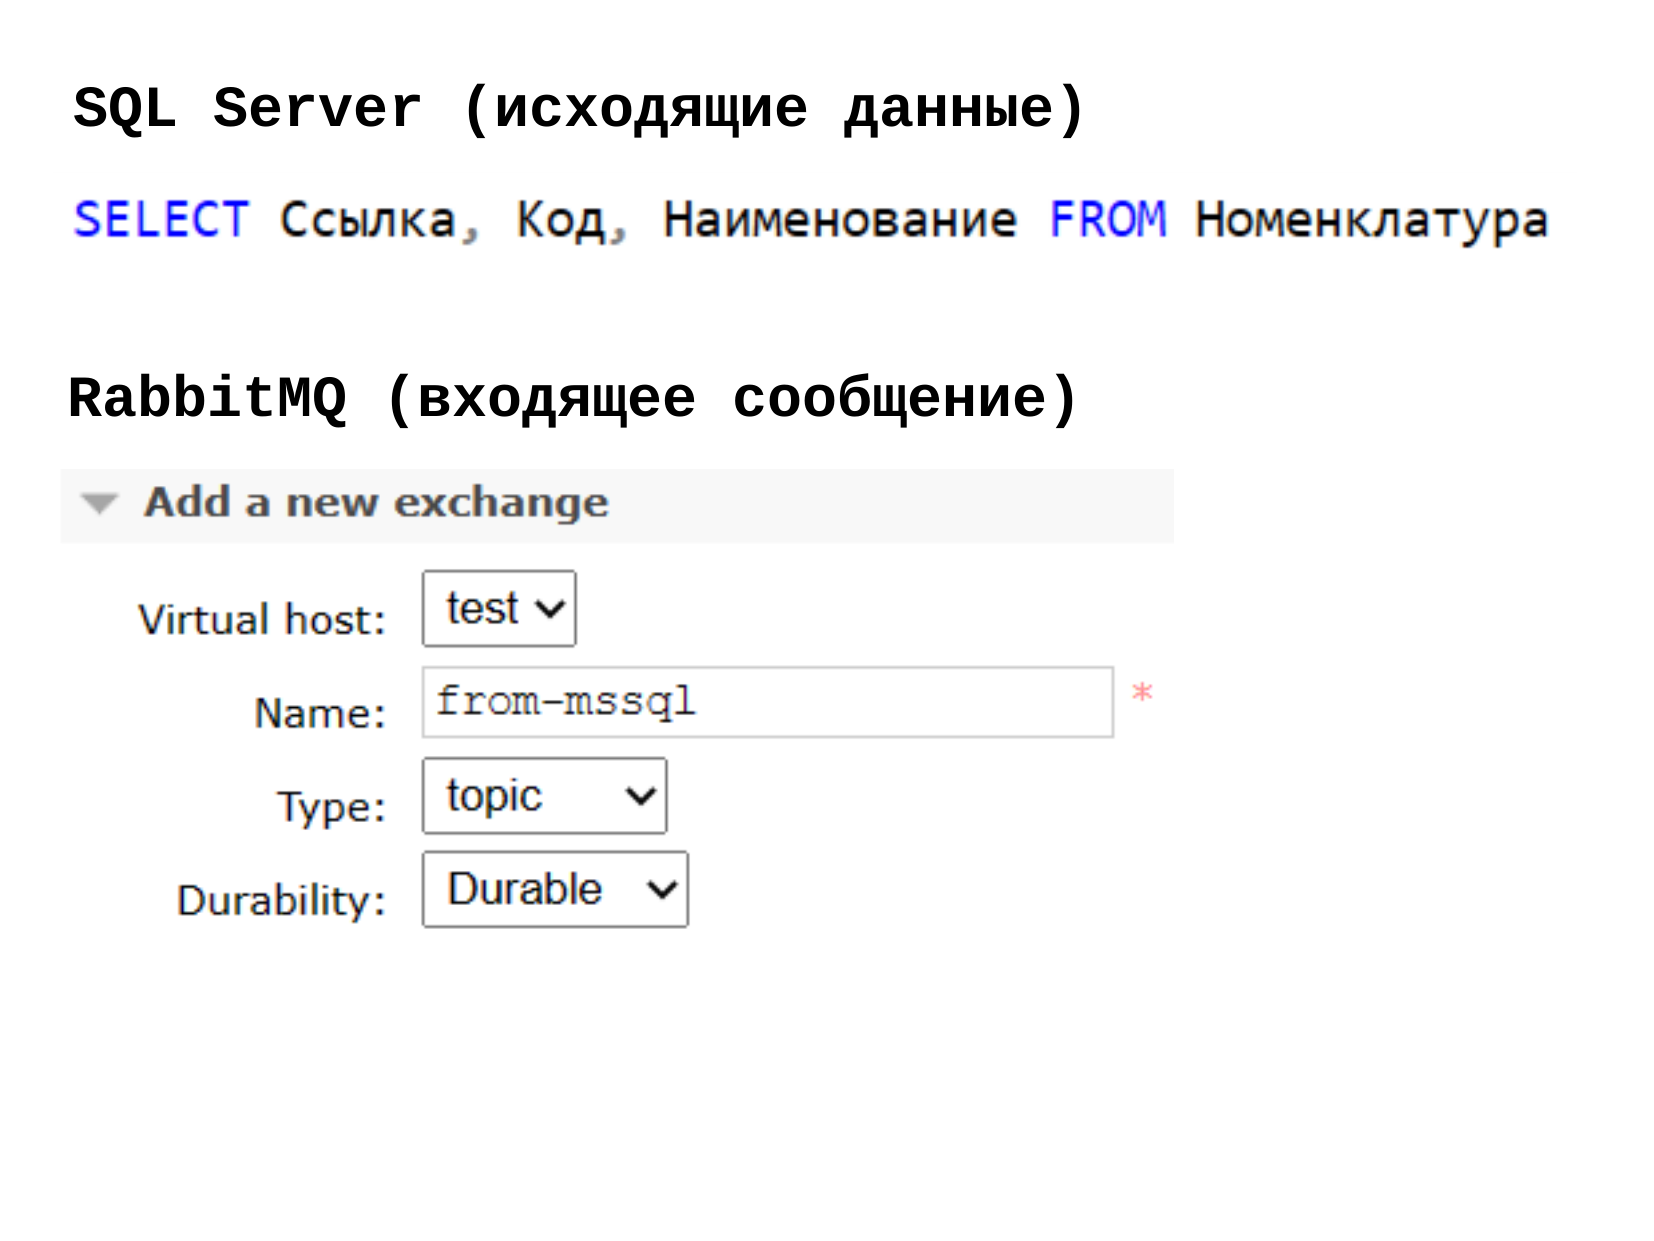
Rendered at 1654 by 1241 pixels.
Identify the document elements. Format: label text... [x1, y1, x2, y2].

text_box SQL Server (исходящие данные) [59, 70, 1104, 152]
picture [59, 469, 1174, 945]
text_box RabbitMQ (входящее сообщение) [53, 360, 1098, 442]
picture [53, 171, 1577, 276]
